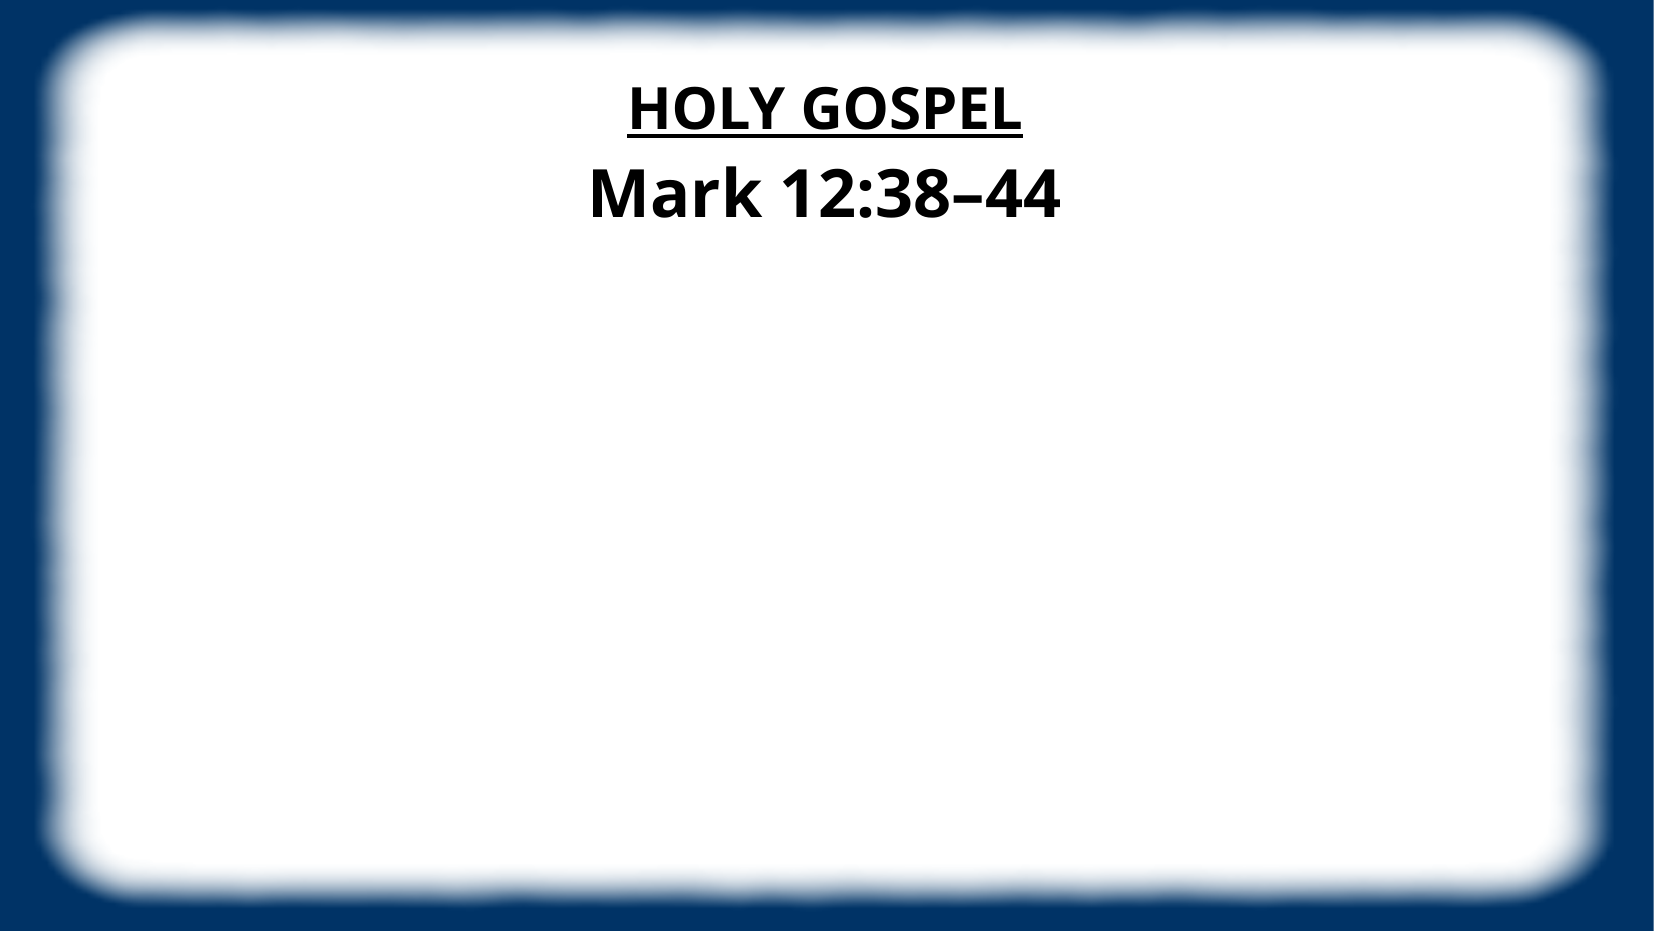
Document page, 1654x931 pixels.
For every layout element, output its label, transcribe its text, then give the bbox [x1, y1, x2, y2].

picture [0, 0, 1654, 931]
text_box HOLY GOSPEL Mark 12:38–44 [105, 60, 1546, 241]
